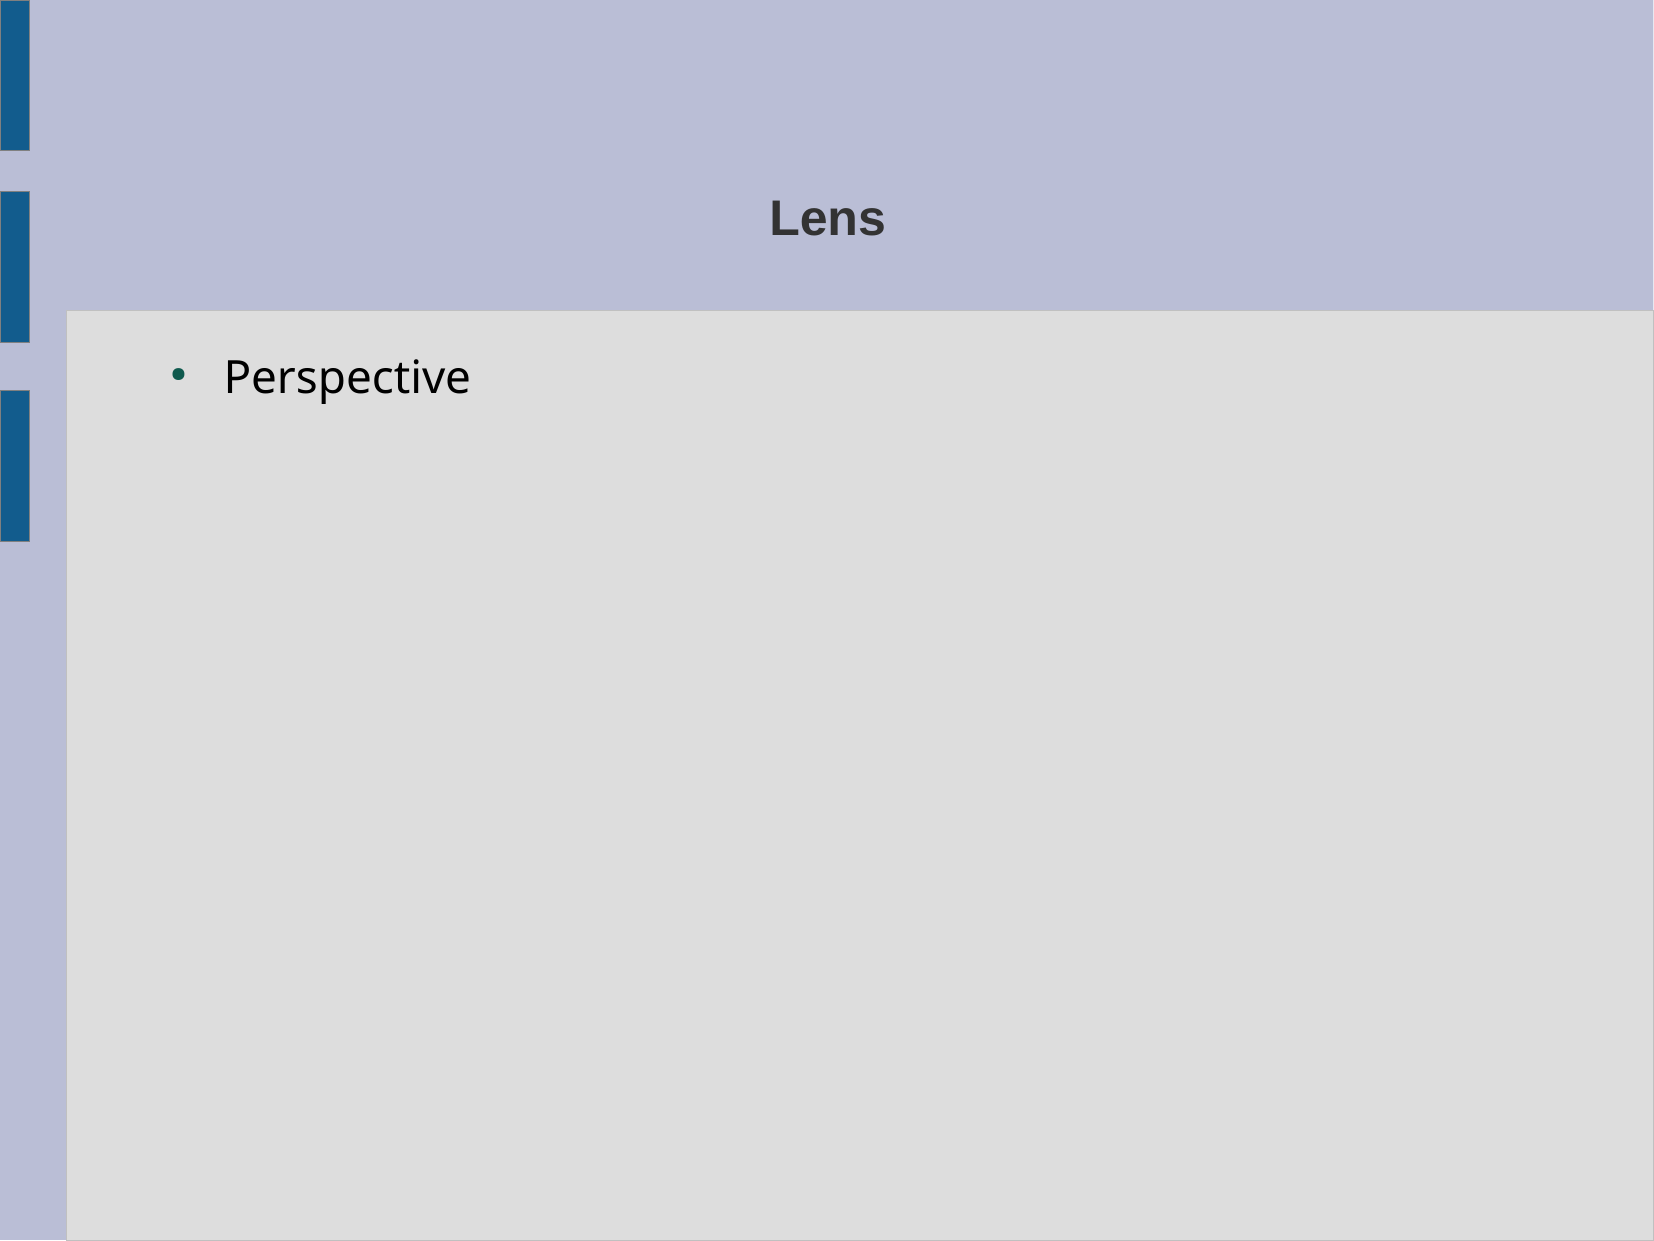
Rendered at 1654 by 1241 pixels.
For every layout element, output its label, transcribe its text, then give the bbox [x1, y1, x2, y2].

title Lens [121, 114, 1534, 322]
list Perspective [152, 344, 1534, 1127]
